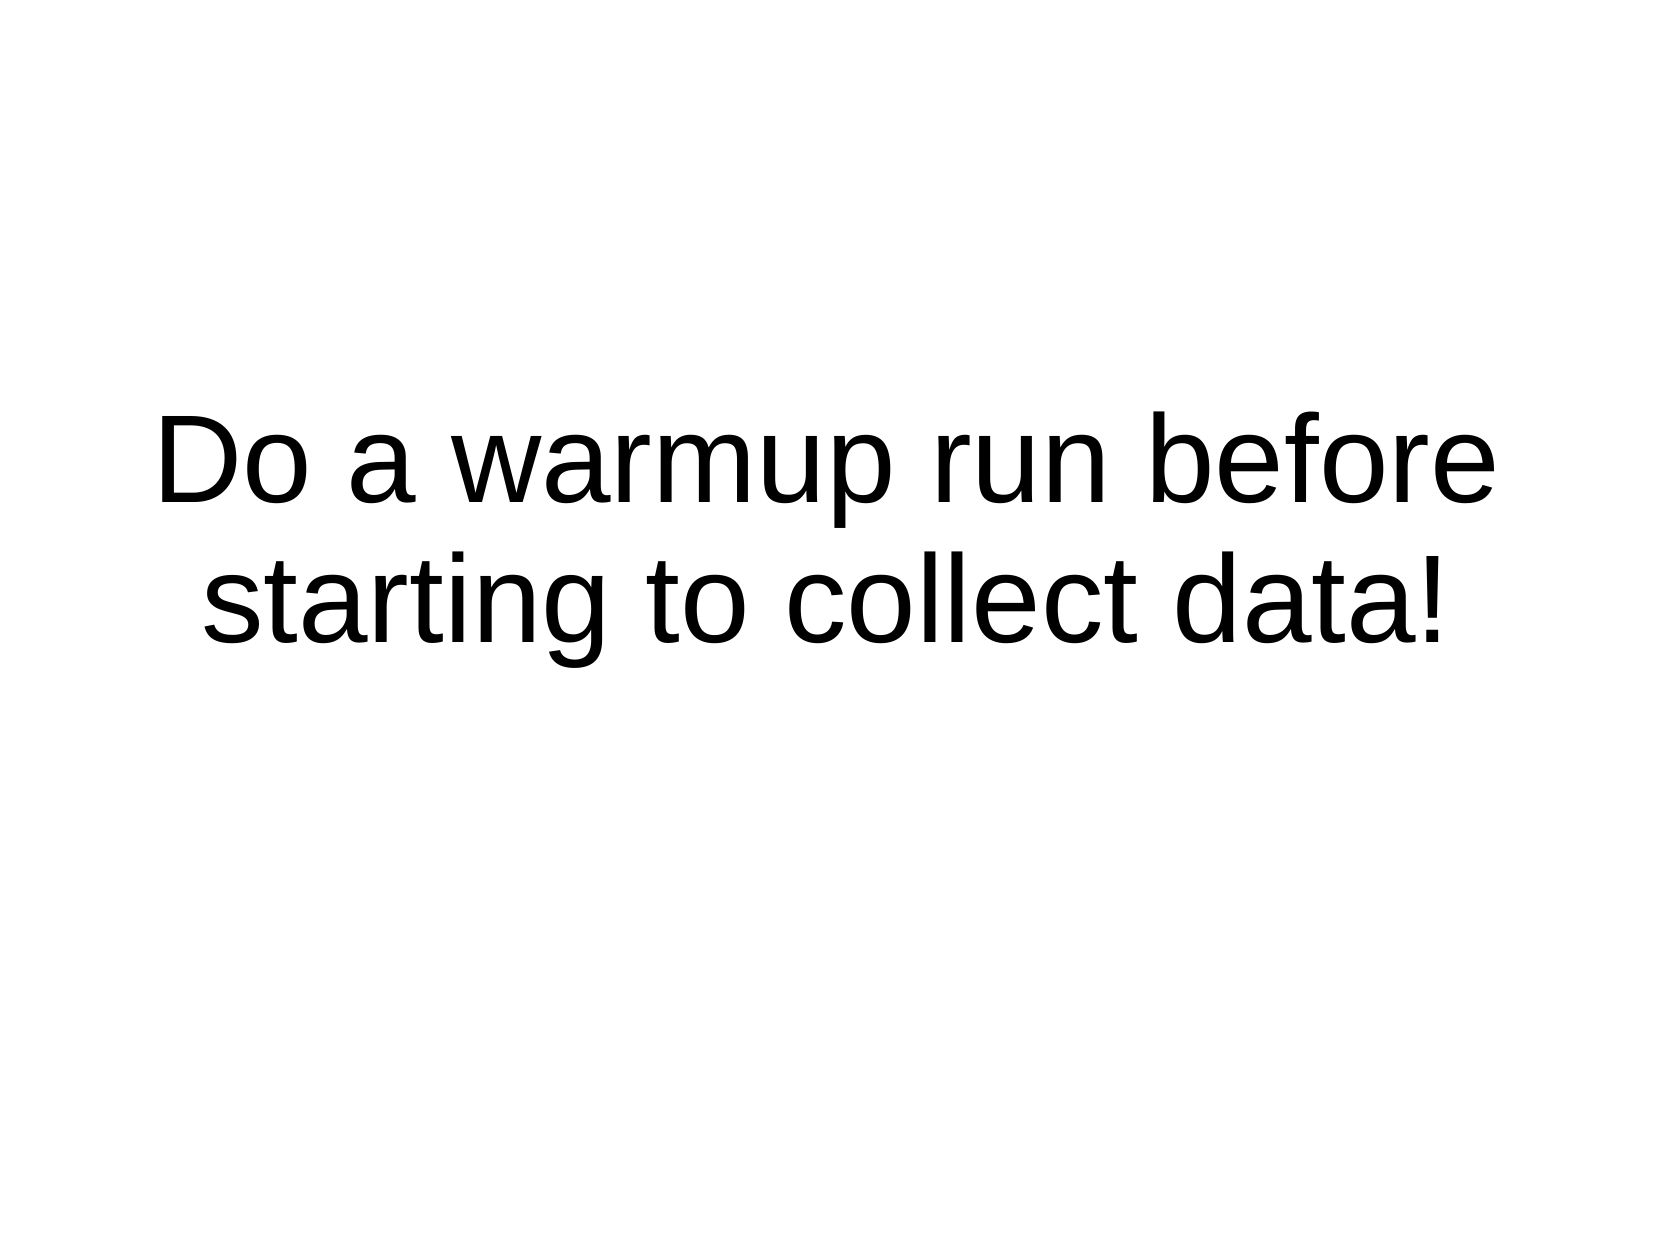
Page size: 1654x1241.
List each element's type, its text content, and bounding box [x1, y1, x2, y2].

subtitle Do a warmup run before starting to collect data! [82, 49, 1571, 1010]
